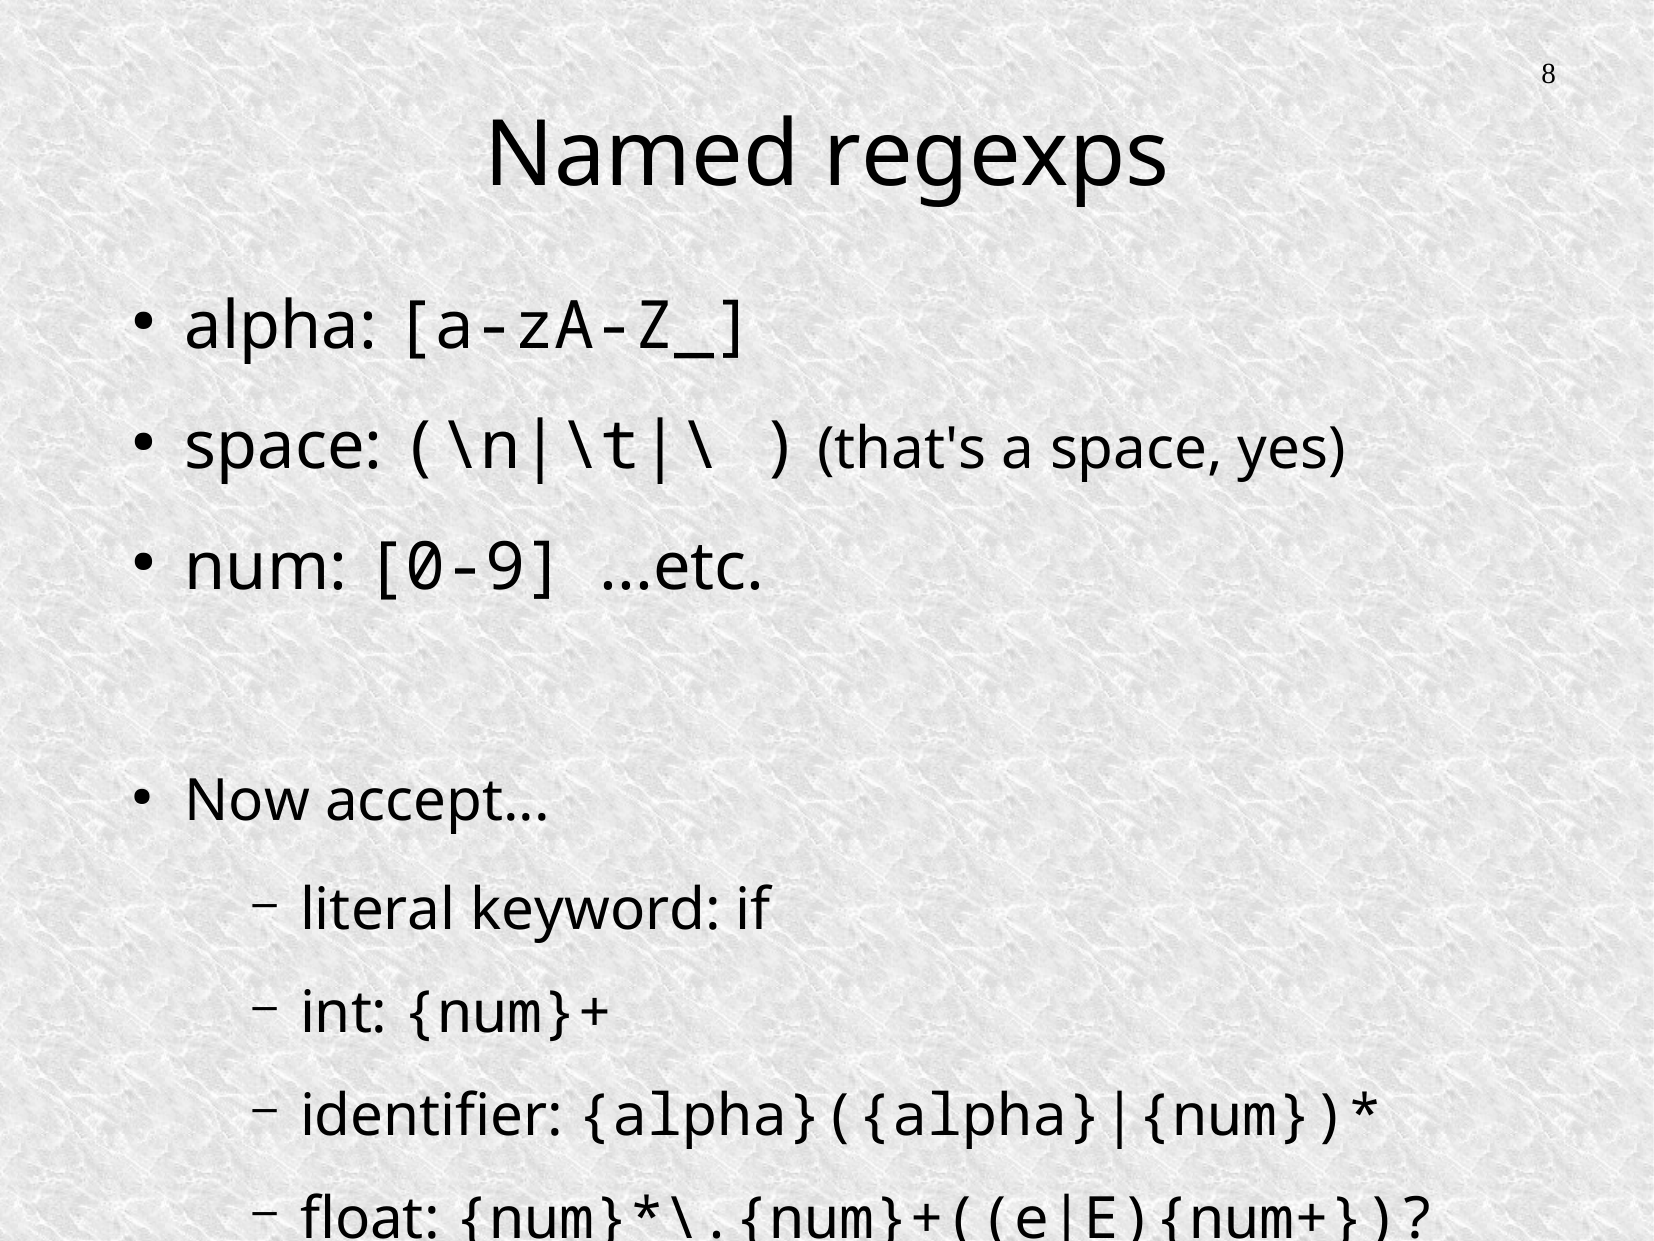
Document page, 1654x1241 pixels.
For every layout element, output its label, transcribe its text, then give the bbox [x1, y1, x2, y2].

picture [0, 0, 1654, 1241]
list alpha: [a-zA-Z_] space: (\n|\t|\ ) (that's a space, yes) num: [0-9] ...etc. Now accept... literal keyword: if int: {num}+ identifier: {alpha}({alpha}|{num})* float: {num}*\.{num}+((e|E){num+})? [113, 277, 1526, 1241]
title Named regexps [121, 46, 1534, 254]
